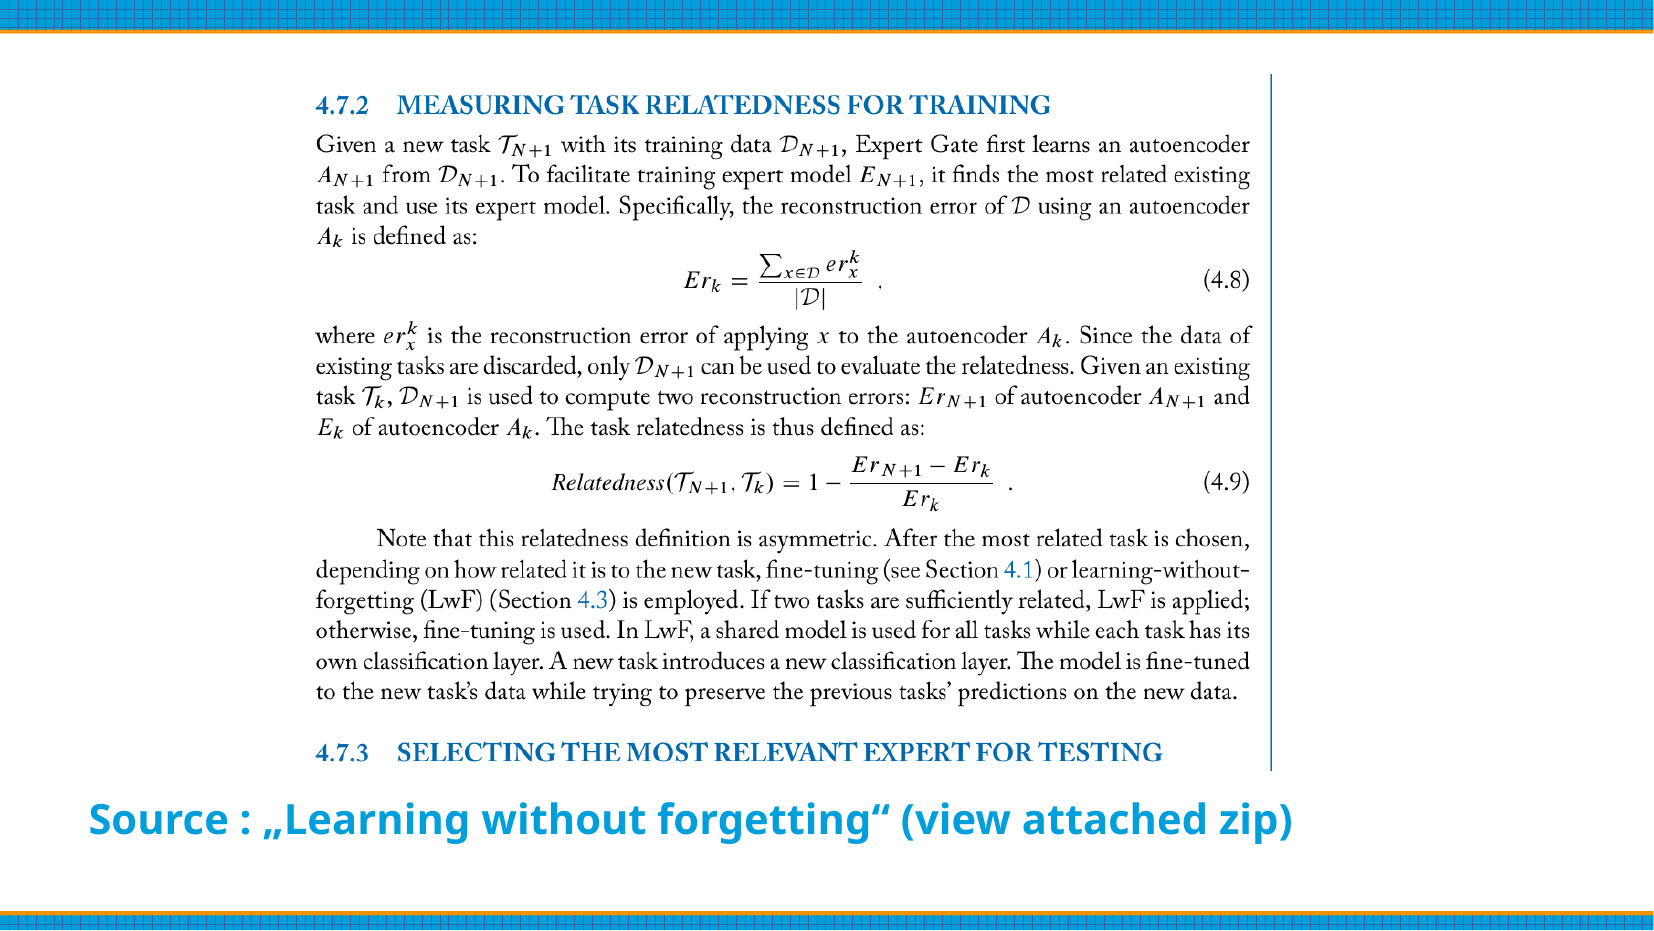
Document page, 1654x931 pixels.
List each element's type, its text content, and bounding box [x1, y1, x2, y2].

picture [280, 74, 1313, 771]
subtitle Source : „Learning without forgetting“ (view attached zip) [88, 0, 1565, 847]
